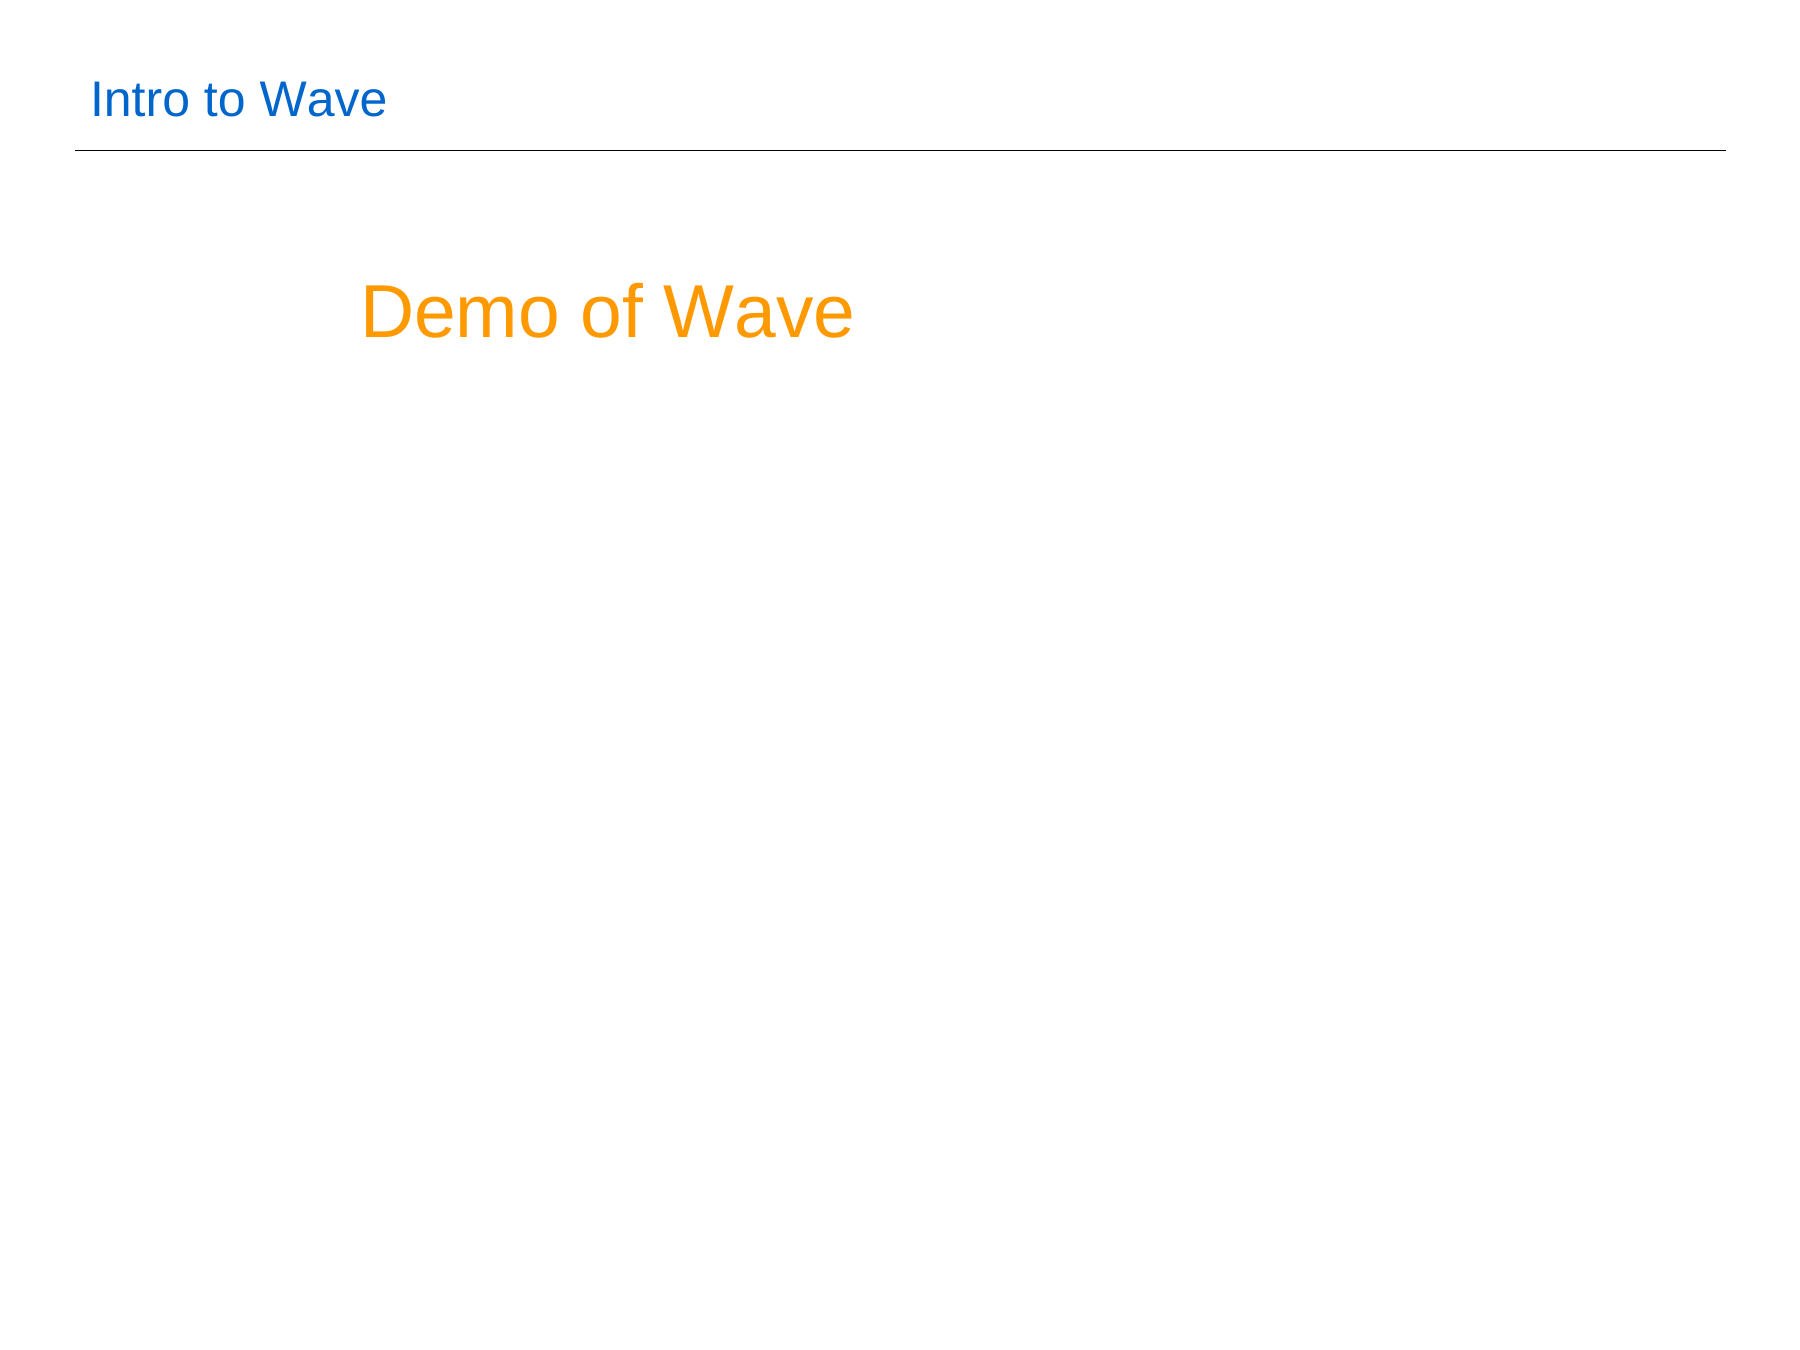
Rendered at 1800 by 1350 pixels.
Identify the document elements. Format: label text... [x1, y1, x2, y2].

subtitle Demo of Wave [360, 269, 1710, 1161]
title Intro to Wave [90, 53, 1710, 149]
